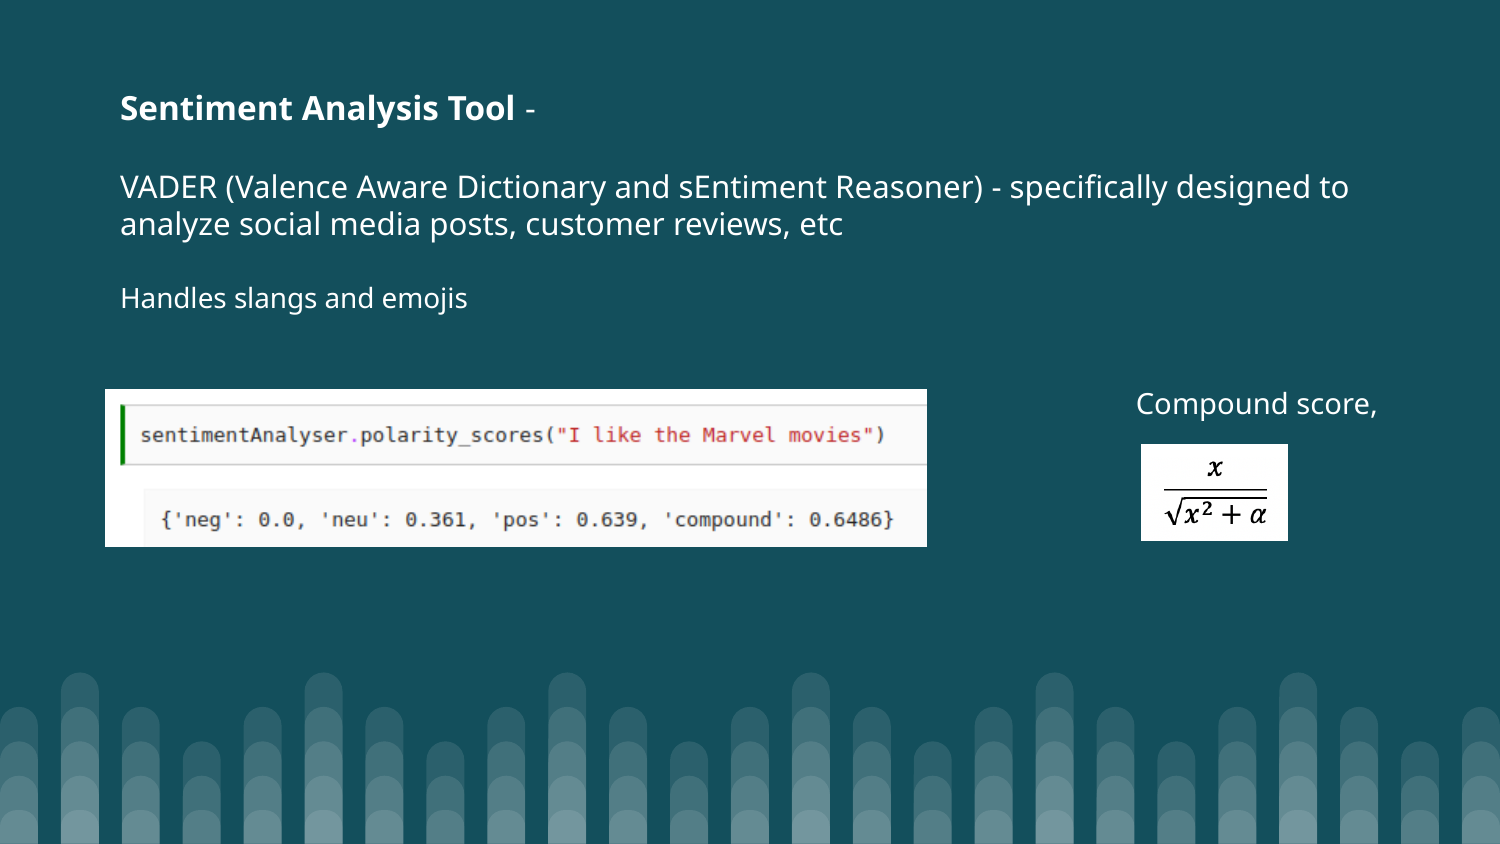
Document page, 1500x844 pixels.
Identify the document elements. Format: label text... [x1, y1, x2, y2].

text_box Compound score, [1120, 370, 1491, 436]
title Sentiment Analysis Tool - VADER (Valence Aware Dictionary and sEntiment Reasoner) - specifically designed to analyze social media posts, customer reviews, etc [105, 58, 1395, 271]
picture [1141, 444, 1288, 541]
picture [105, 389, 927, 547]
title Handles slangs and emojis [105, 253, 529, 342]
